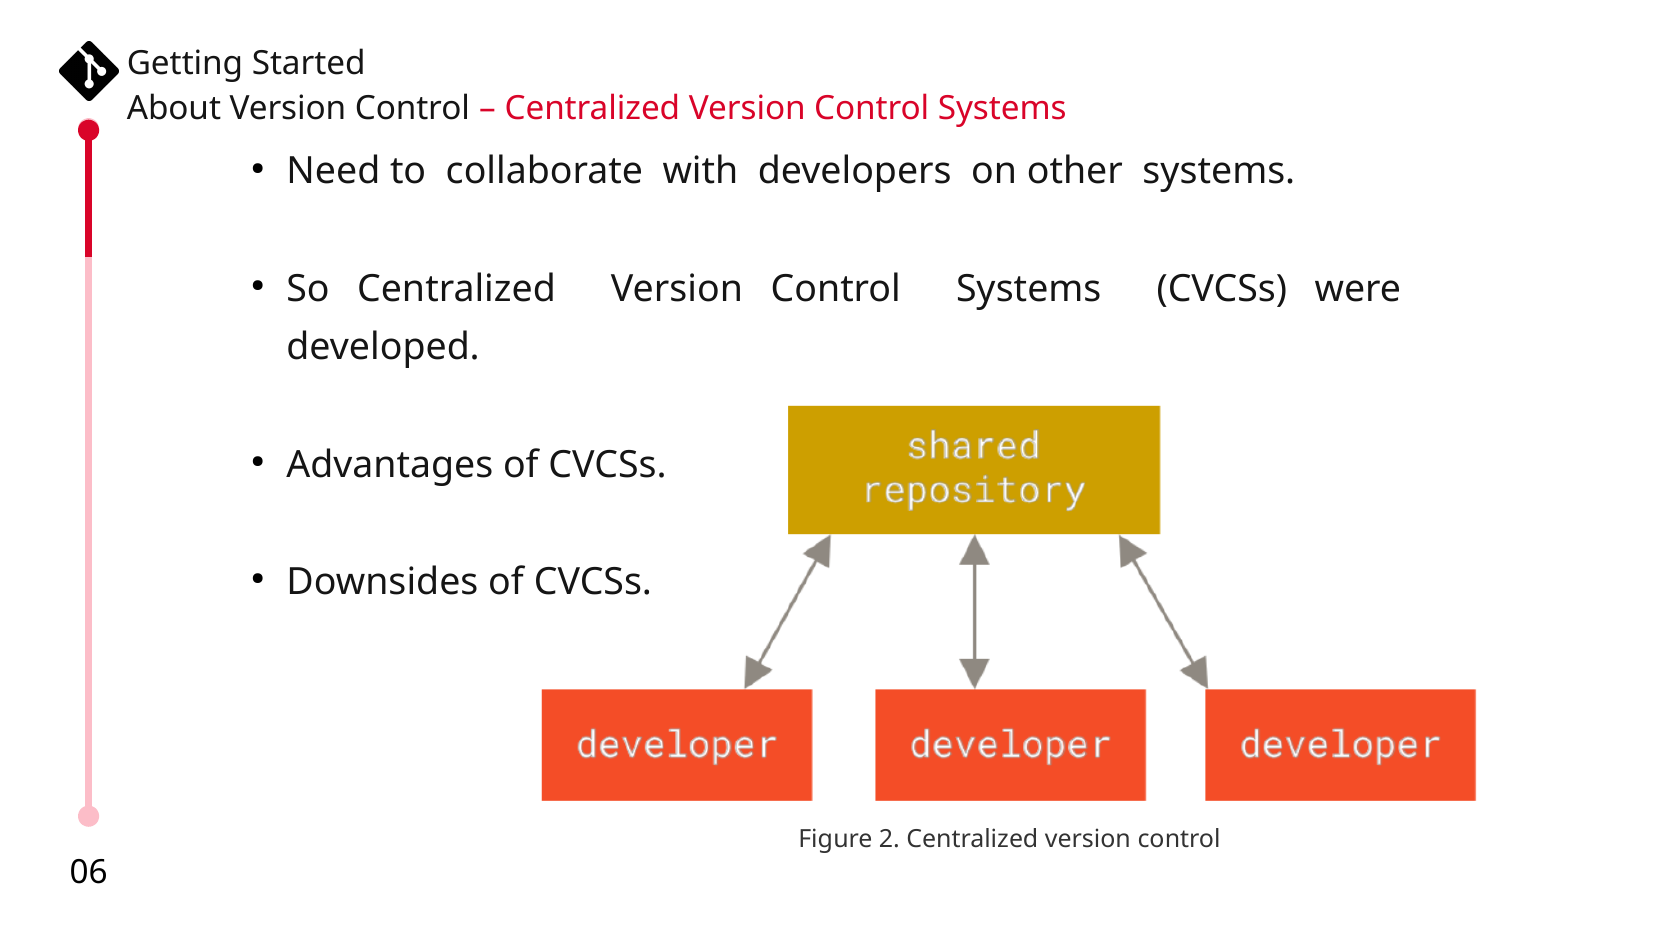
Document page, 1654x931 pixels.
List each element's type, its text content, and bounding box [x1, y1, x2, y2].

picture [59, 41, 119, 101]
picture [537, 401, 1479, 805]
text_box 06 [47, 840, 130, 889]
text_box Getting Started About Version Control – Centralized Version Control Systems [112, 31, 1506, 113]
text_box Figure 2. Centralized version control [649, 813, 1371, 861]
text_box Need to collaborate with developers on other systems. So Centralized Version Control Systems (CVCSs) were developed. Advantages of CVCSs. Downsides of CVCSs. [236, 133, 1418, 609]
